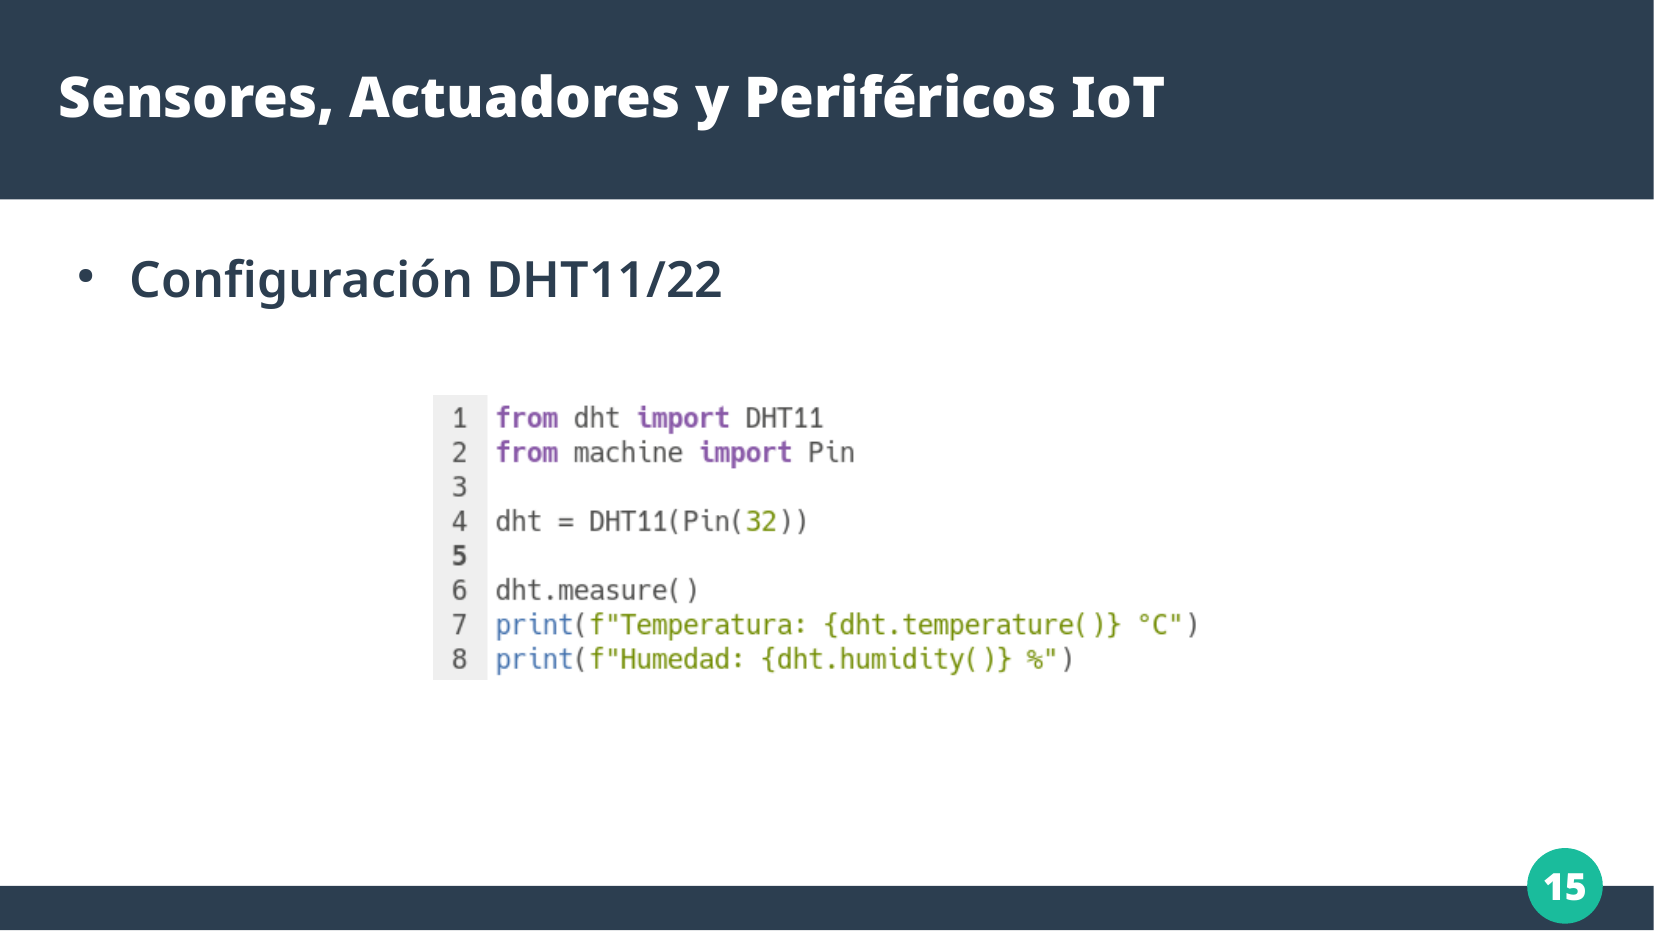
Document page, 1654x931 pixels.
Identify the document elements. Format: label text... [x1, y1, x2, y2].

picture [433, 395, 1221, 680]
title Sensores, Actuadores y Periféricos IoT [59, 37, 1595, 155]
list Configuración DHT11/22 [59, 243, 1595, 864]
